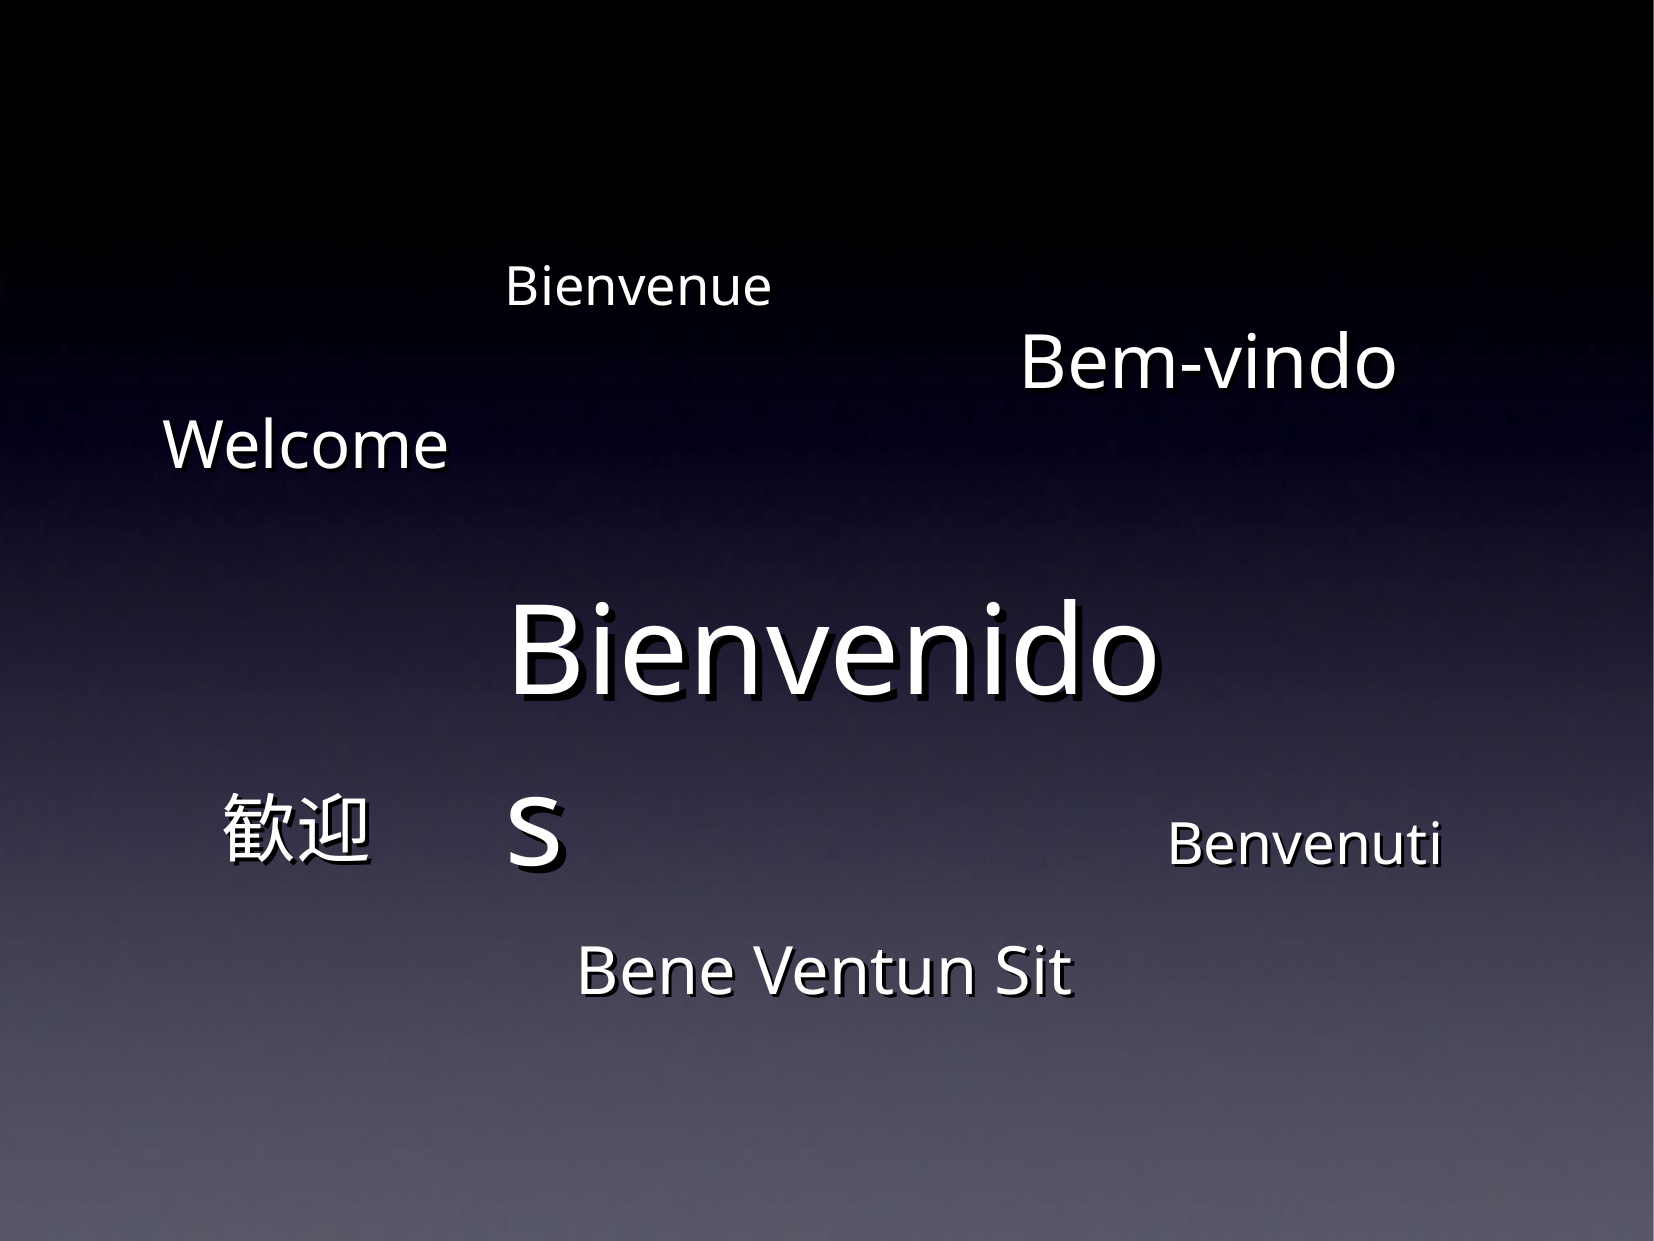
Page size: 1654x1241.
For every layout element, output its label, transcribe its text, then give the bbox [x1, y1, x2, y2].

text_box 歓迎 [206, 761, 502, 888]
picture [0, 0, 1654, 1241]
text_box Bene Ventun Sit [561, 915, 1093, 1007]
text_box Bienvenue [490, 239, 963, 317]
text_box Benvenuti [1151, 795, 1565, 877]
text_box Bienvenidos [490, 553, 1188, 712]
text_box Welcome [147, 389, 562, 481]
text_box Bem-vindo [1003, 301, 1477, 420]
